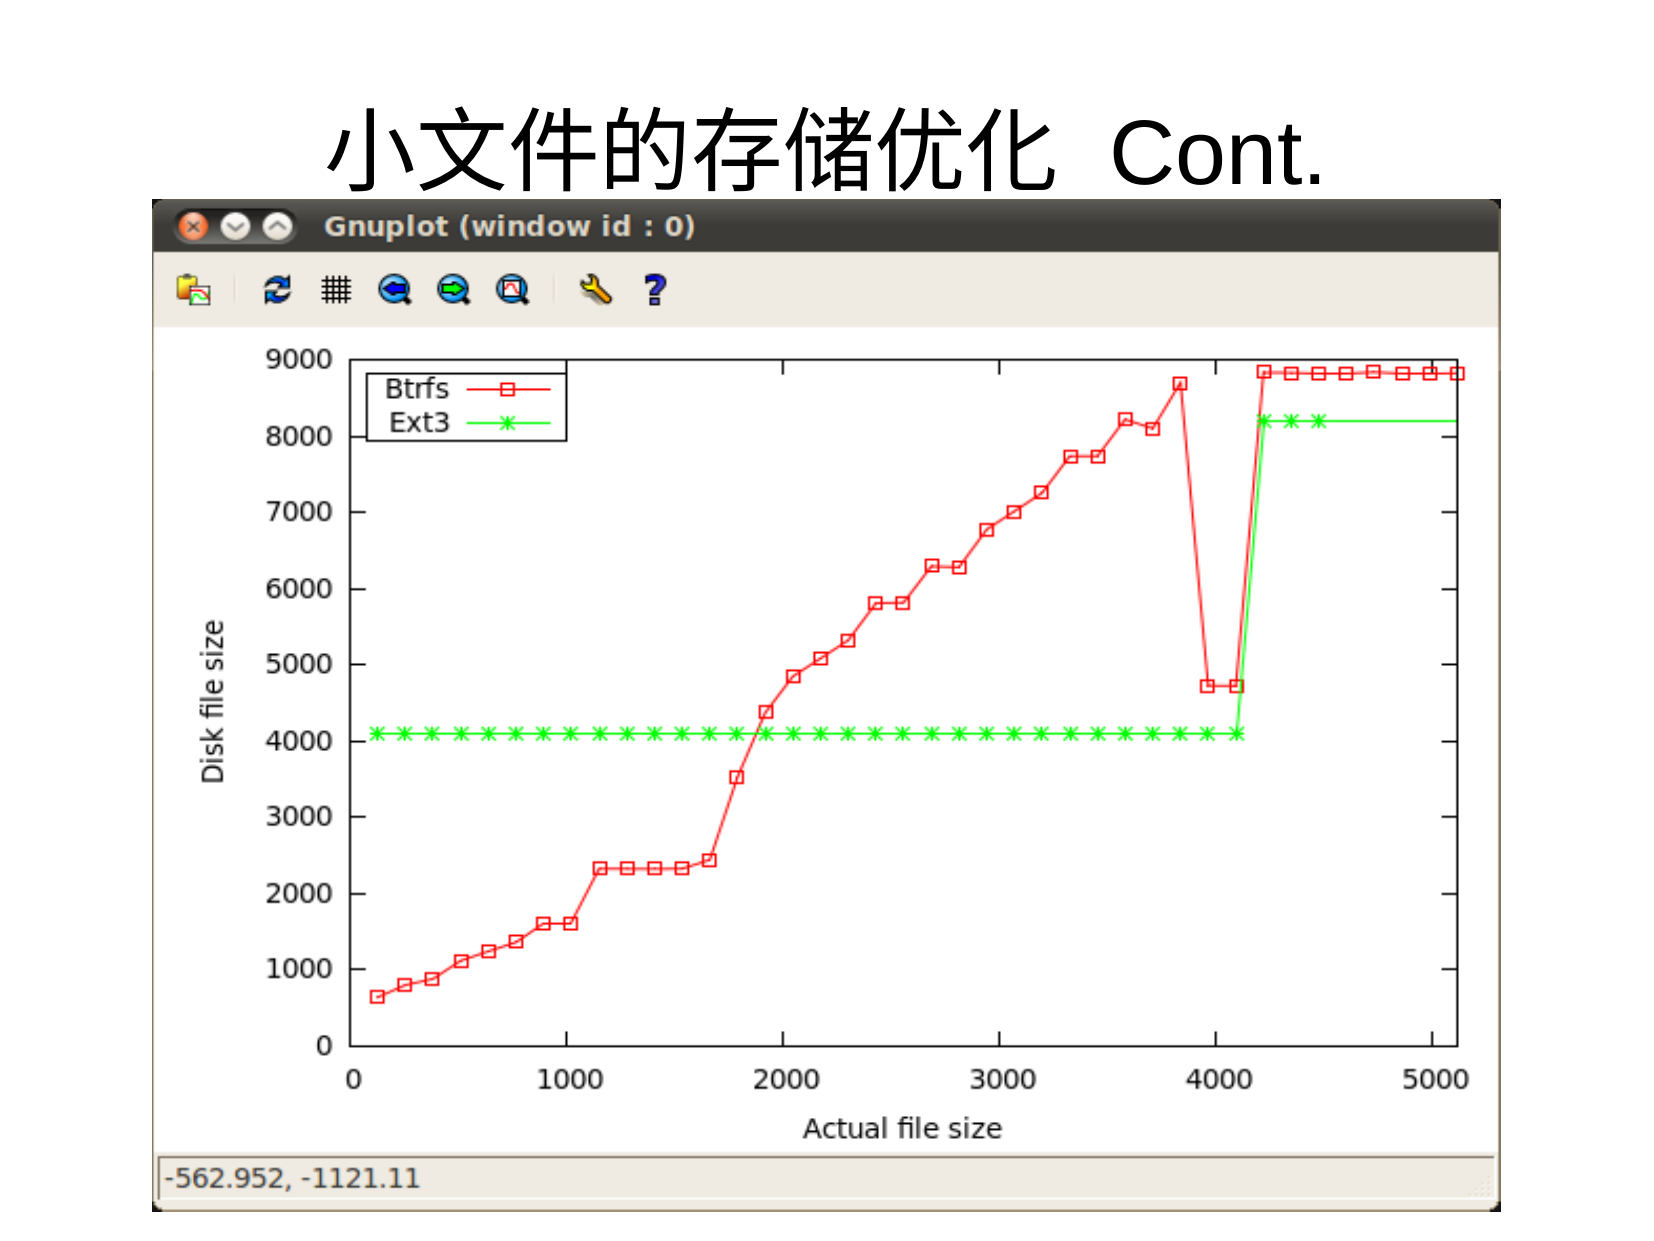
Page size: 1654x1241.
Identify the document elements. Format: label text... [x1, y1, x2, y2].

title 小文件的存储优化 Cont. [82, 49, 1571, 257]
picture [152, 199, 1501, 1212]
